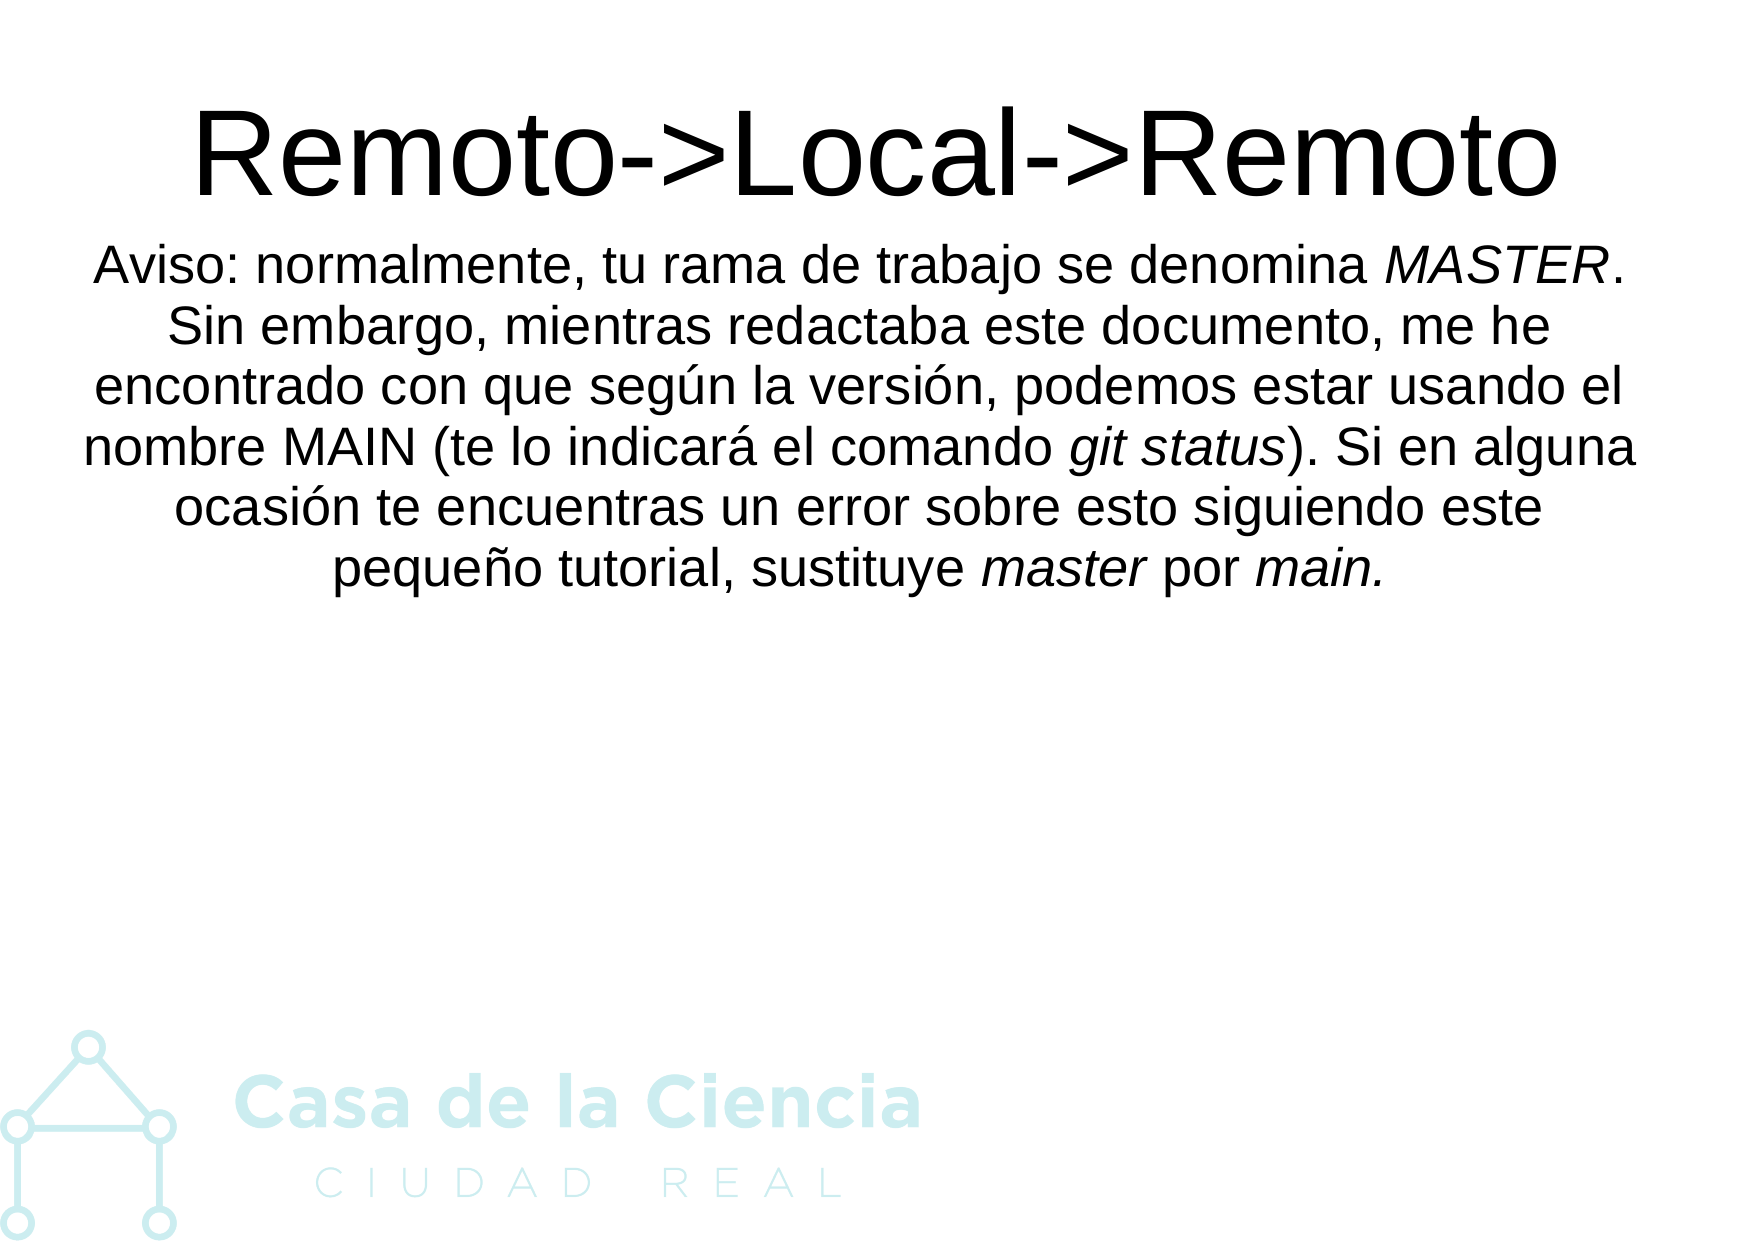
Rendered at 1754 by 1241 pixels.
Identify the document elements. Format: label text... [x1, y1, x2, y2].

title Remoto->Local->Remoto [87, 49, 1667, 257]
subtitle Aviso: normalmente, tu rama de trabajo se denomina MASTER. Sin embargo, mientras redactaba este documento, me he encontrado con que según la versión, podemos estar usando el nombre MAIN (te lo indicará el comando git status). Si en alguna ocasión te encuentras un error sobre esto siguiendo este pequeño tutorial, sustituye master por main. [70, 234, 1650, 598]
